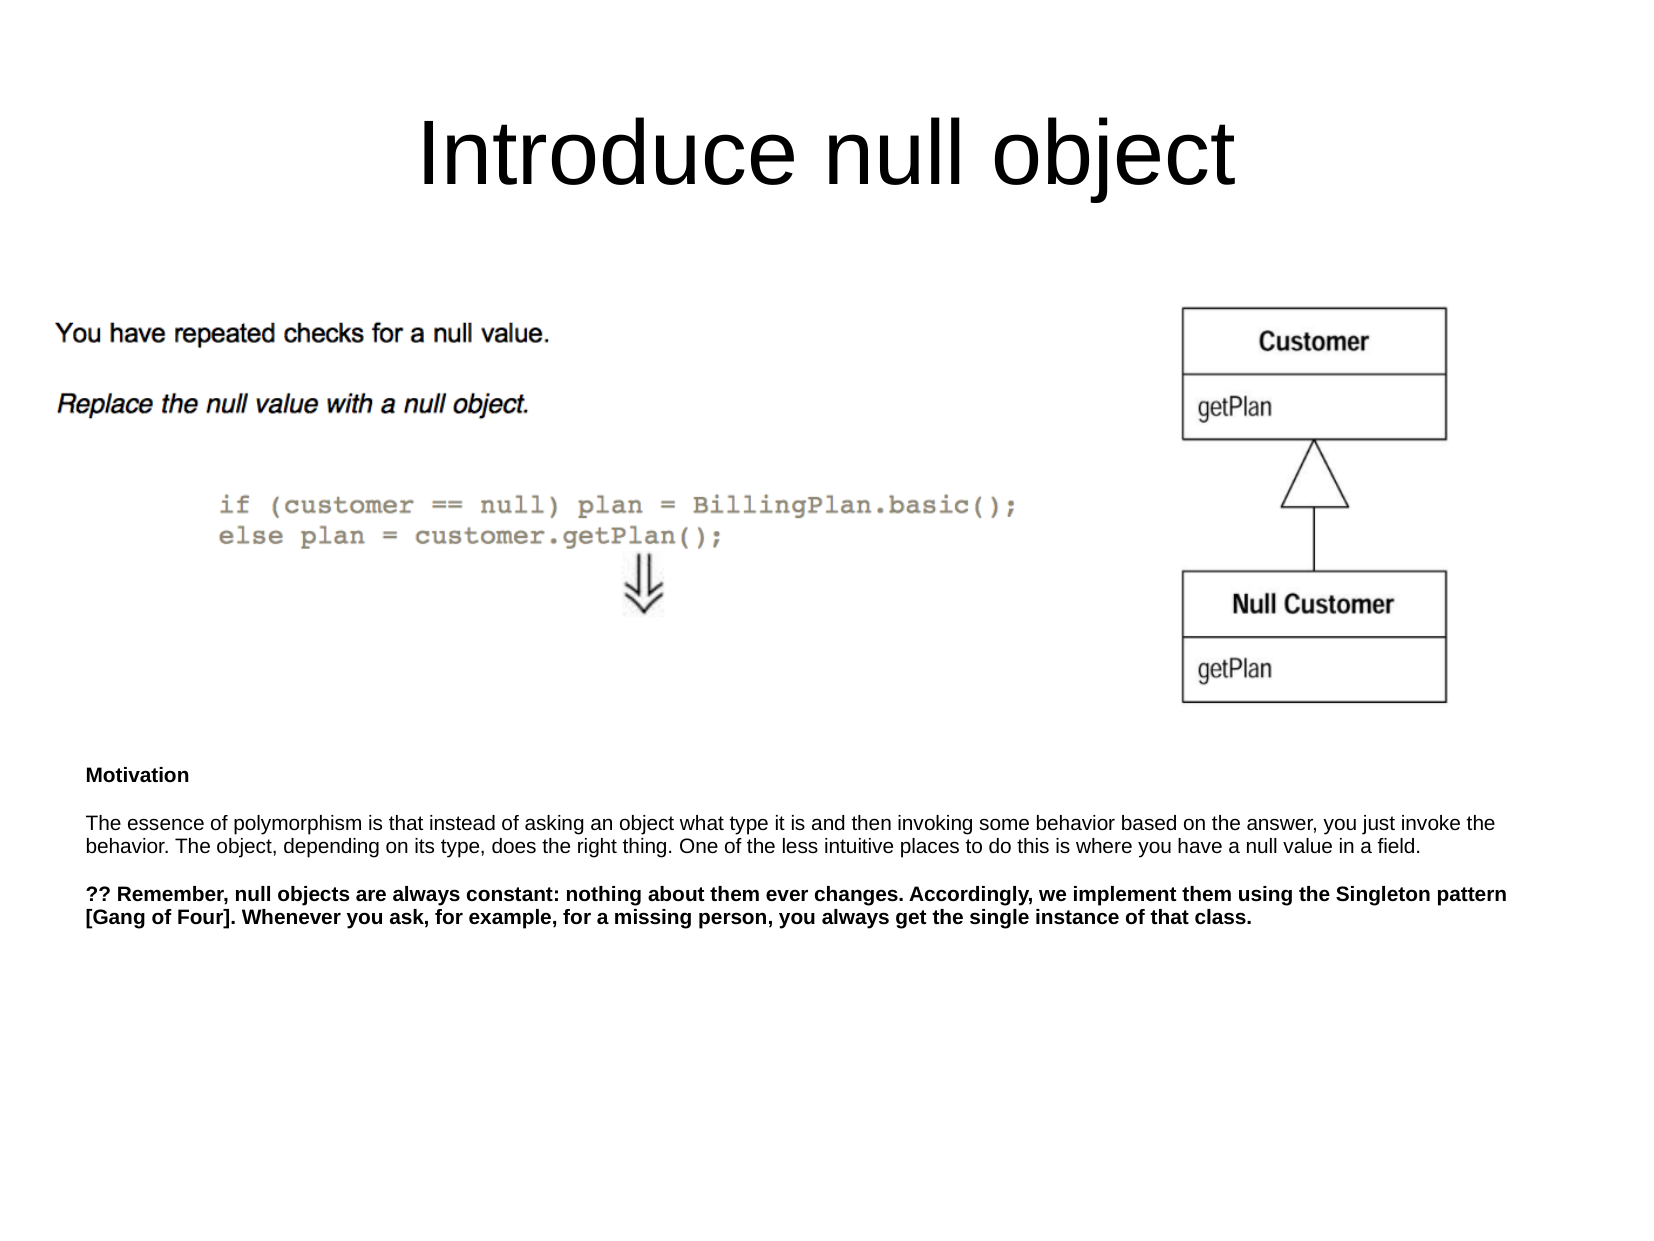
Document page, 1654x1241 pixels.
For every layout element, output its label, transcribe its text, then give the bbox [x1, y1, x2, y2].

title Introduce null object [82, 49, 1571, 257]
text_box Motivation The essence of polymorphism is that instead of asking an object what type it is and then invoking some behavior based on the answer, you just invoke the behavior. The object, depending on its type, does the right thing. One of the less intuitive places to do this is where you have a null value in a field. ?? Remember, null objects are always constant: nothing about them ever changes. Accordingly, we implement them using the Singleton pattern [Gang of Four]. Whenever you ask, for example, for a missing person, you always get the single instance of that class. [70, 755, 1540, 1161]
picture [45, 295, 1584, 716]
